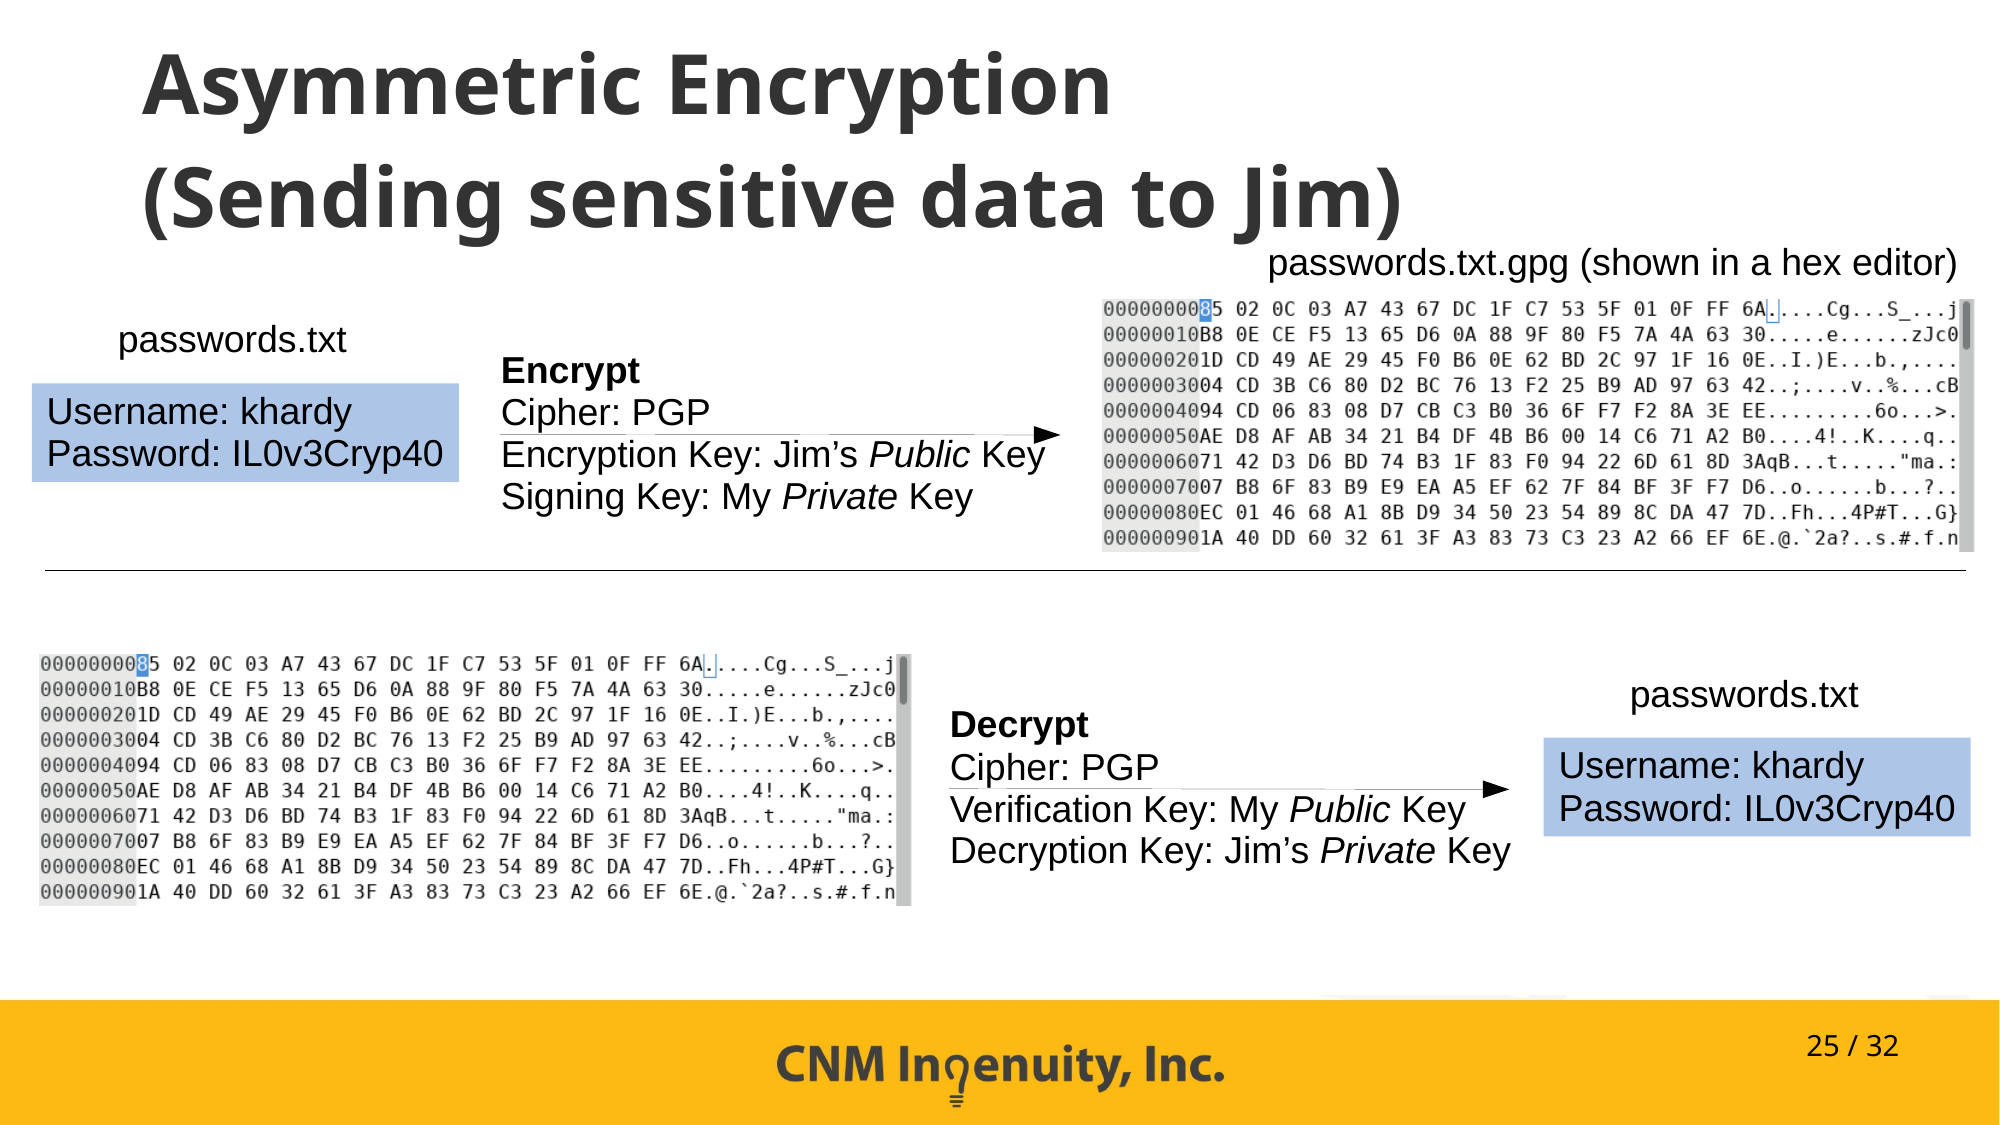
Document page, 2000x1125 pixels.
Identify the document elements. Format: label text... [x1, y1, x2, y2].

text_box passwords.txt [103, 311, 362, 369]
title Asymmetric Encryption (Sending sensitive data to Jim) [142, 41, 1900, 236]
text_box passwords.txt [1615, 665, 1874, 723]
text_box Username: khardy Password: IL0v3Cryp40 [1543, 737, 1971, 837]
picture [39, 654, 912, 906]
text_box Decrypt Cipher: PGP Verification Key: My Public Key Decryption Key: Jim’s Private Key [934, 696, 1527, 880]
picture [1102, 299, 1975, 552]
text_box Encrypt Cipher: PGP Encryption Key: Jim’s Public Key Signing Key: My Private Key [486, 342, 1061, 526]
text_box Username: khardy Password: IL0v3Cryp40 [31, 383, 459, 483]
text_box passwords.txt.gpg (shown in a hex editor) [1252, 234, 1974, 291]
